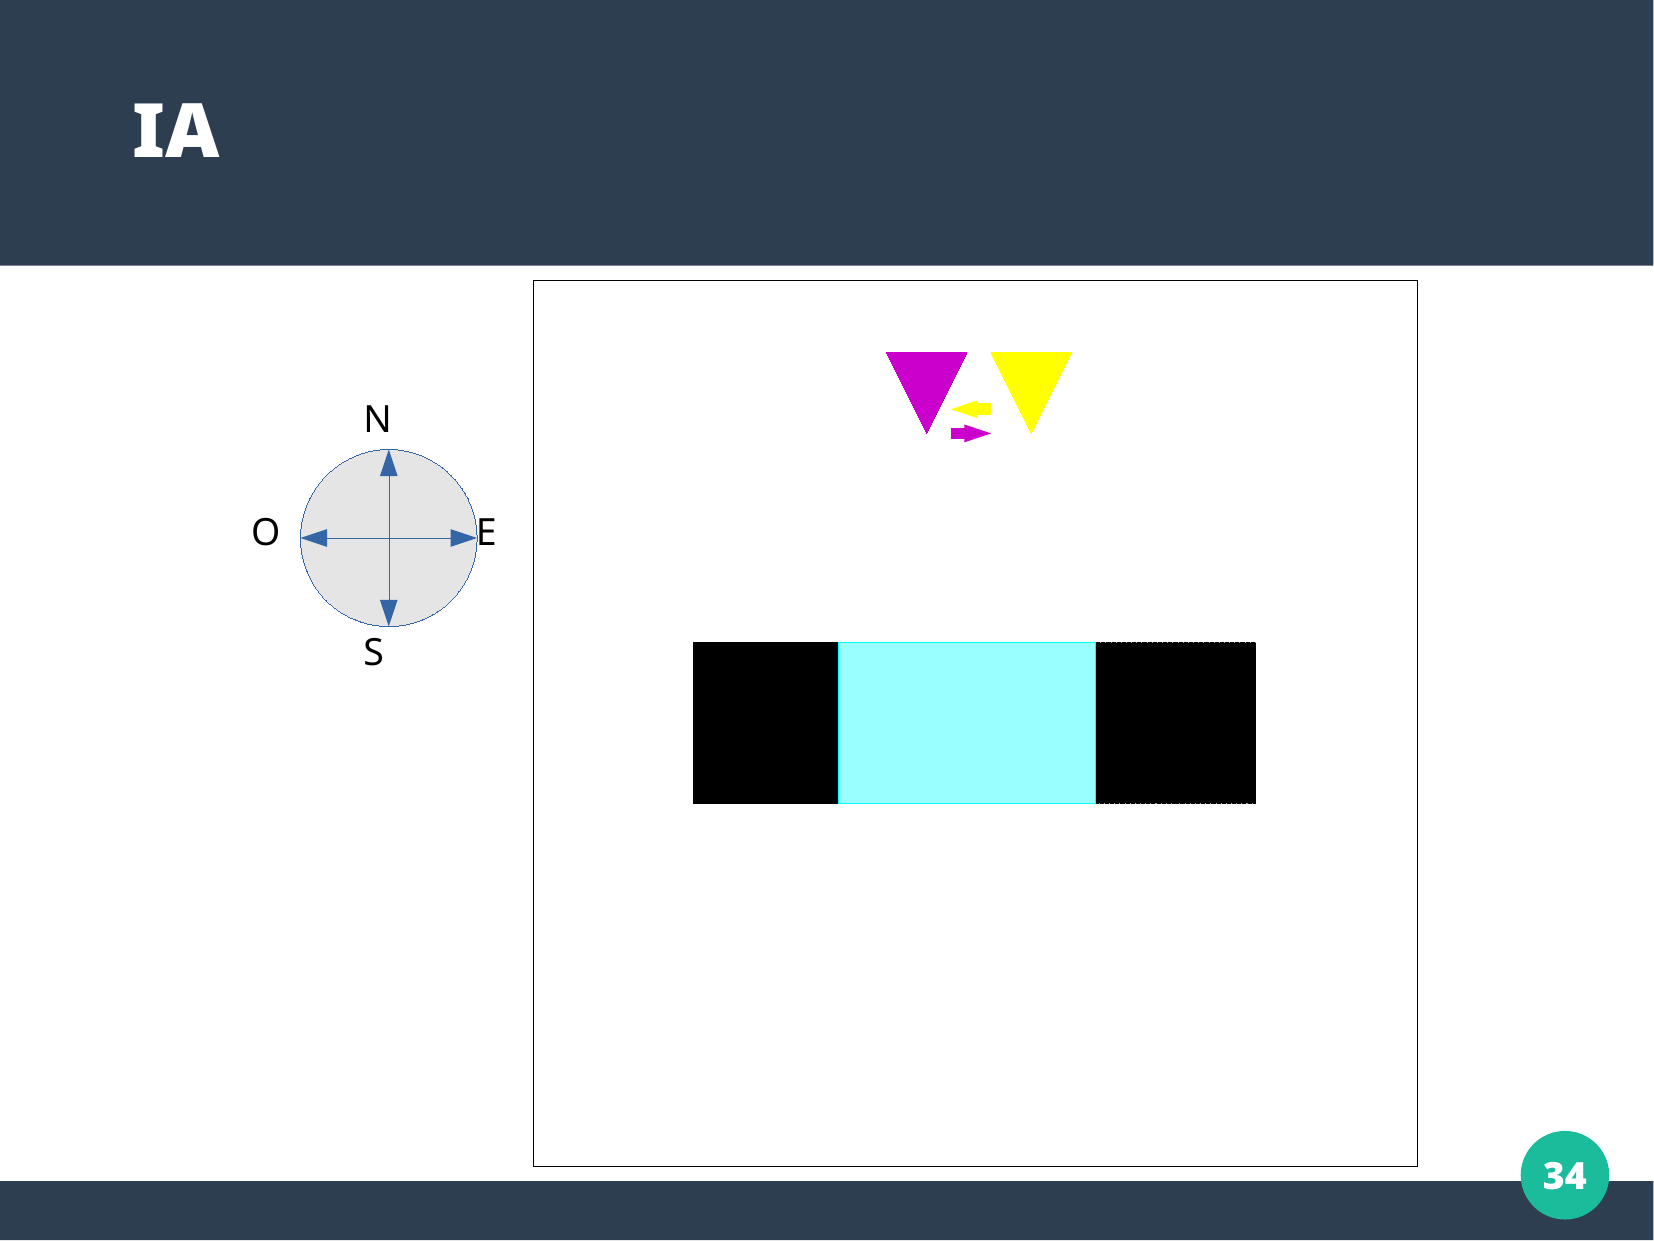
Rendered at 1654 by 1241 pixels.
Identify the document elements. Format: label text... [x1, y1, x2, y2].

text_box [533, 280, 1418, 1167]
title IA [59, 49, 1595, 207]
text_box [991, 352, 1072, 434]
text_box [309, 539, 389, 618]
text_box S [348, 618, 421, 699]
text_box E [461, 497, 534, 579]
text_box O [236, 497, 309, 579]
text_box [390, 539, 468, 621]
text_box [390, 455, 468, 538]
text_box N [348, 385, 421, 466]
text_box [693, 642, 1256, 804]
text_box [886, 352, 967, 434]
text_box [309, 459, 389, 538]
